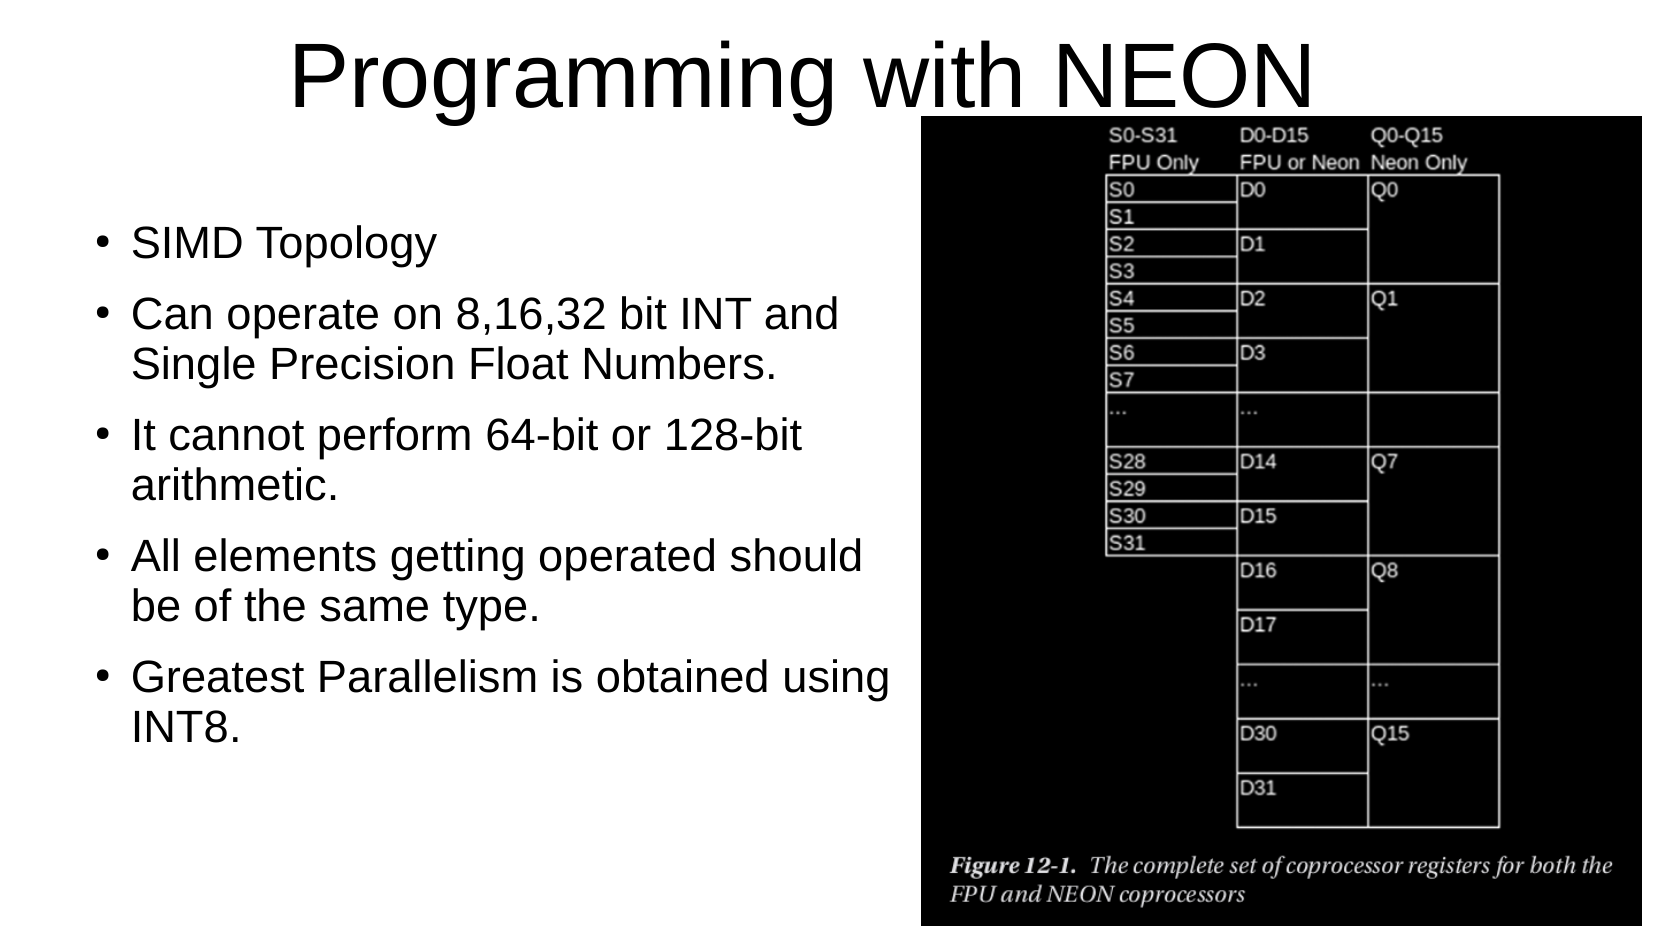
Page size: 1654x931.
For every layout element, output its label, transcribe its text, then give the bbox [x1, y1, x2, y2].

list SIMD Topology Can operate on 8,16,32 bit INT and Single Precision Float Numbers. It cannot perform 64-bit or 128-bit arithmetic. All elements getting operated should be of the same type. Greatest Parallelism is obtained using INT8. [82, 217, 898, 758]
title Programming with NEON [59, 0, 1548, 154]
picture [921, 116, 1642, 926]
